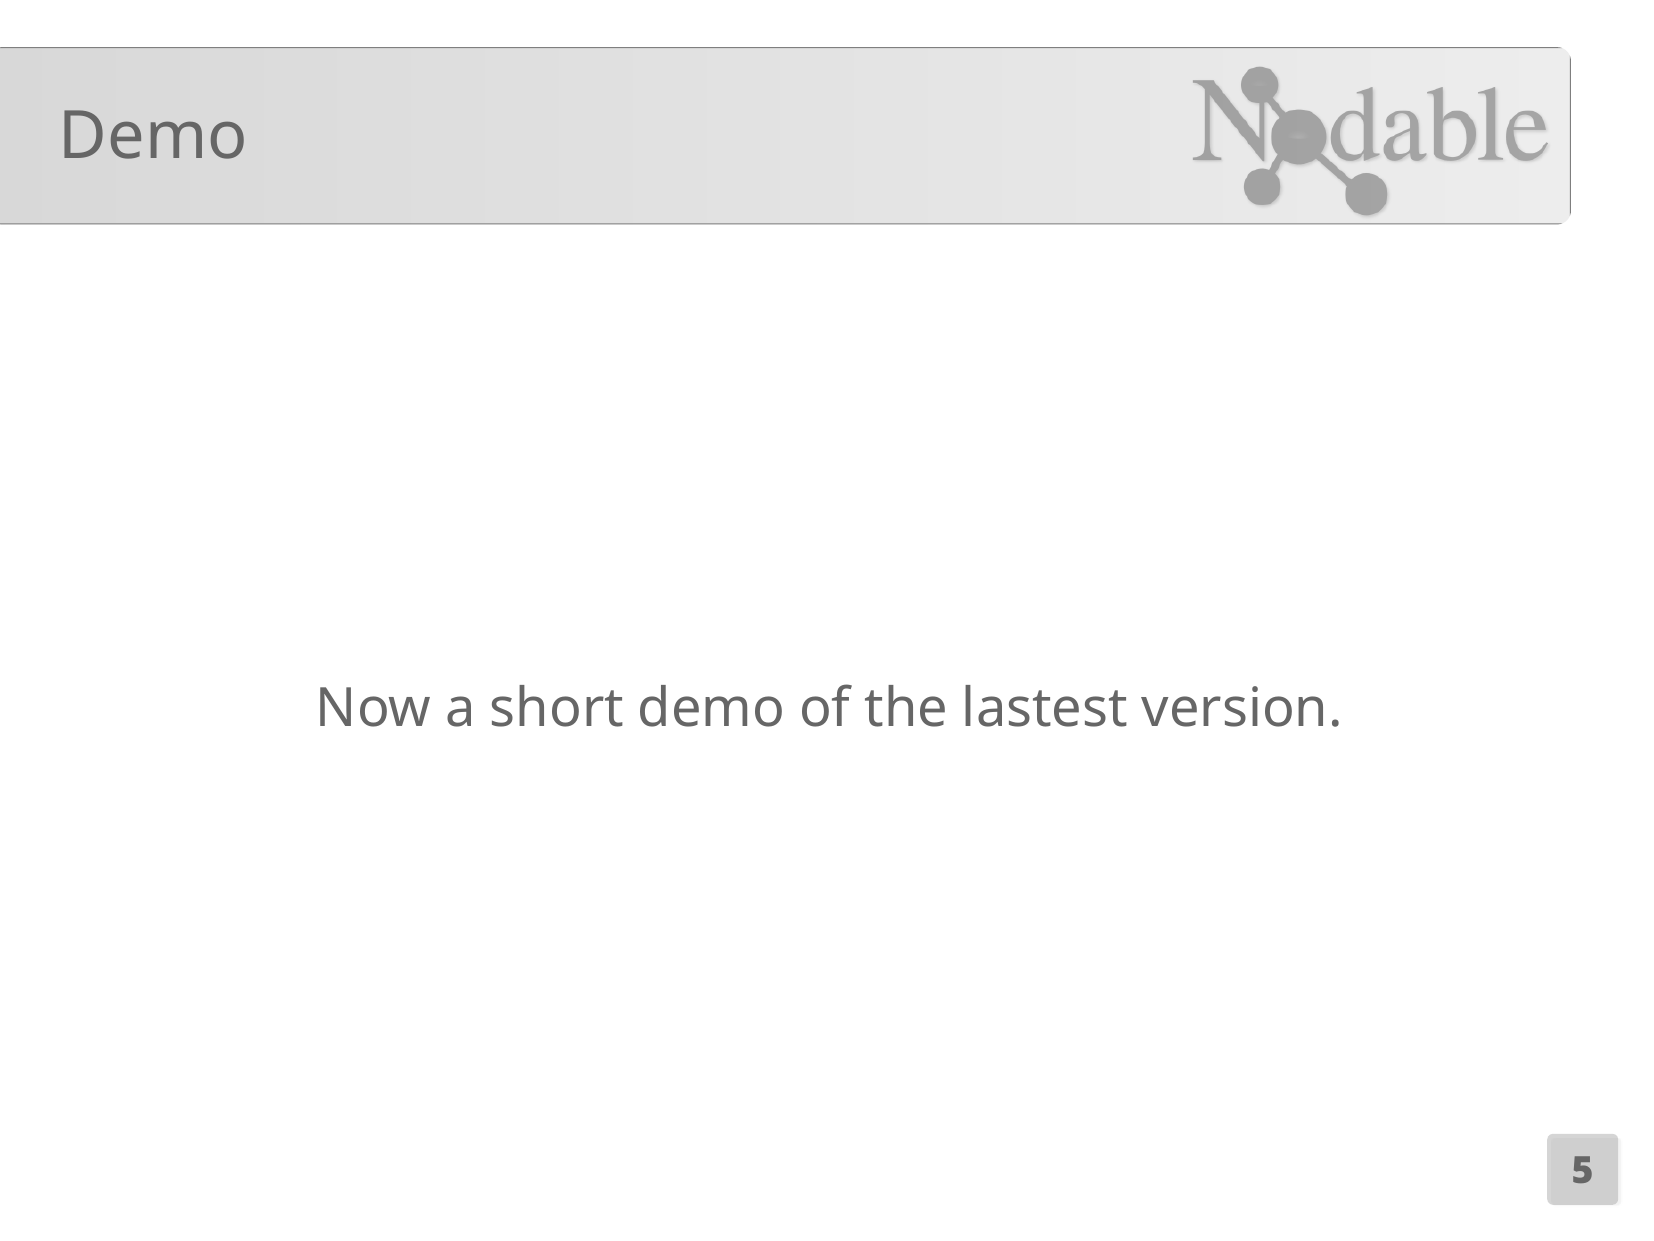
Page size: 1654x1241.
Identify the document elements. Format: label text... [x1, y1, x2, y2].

title Demo [59, 59, 1075, 207]
list Now a short demo of the lastest version. [59, 324, 1565, 1087]
